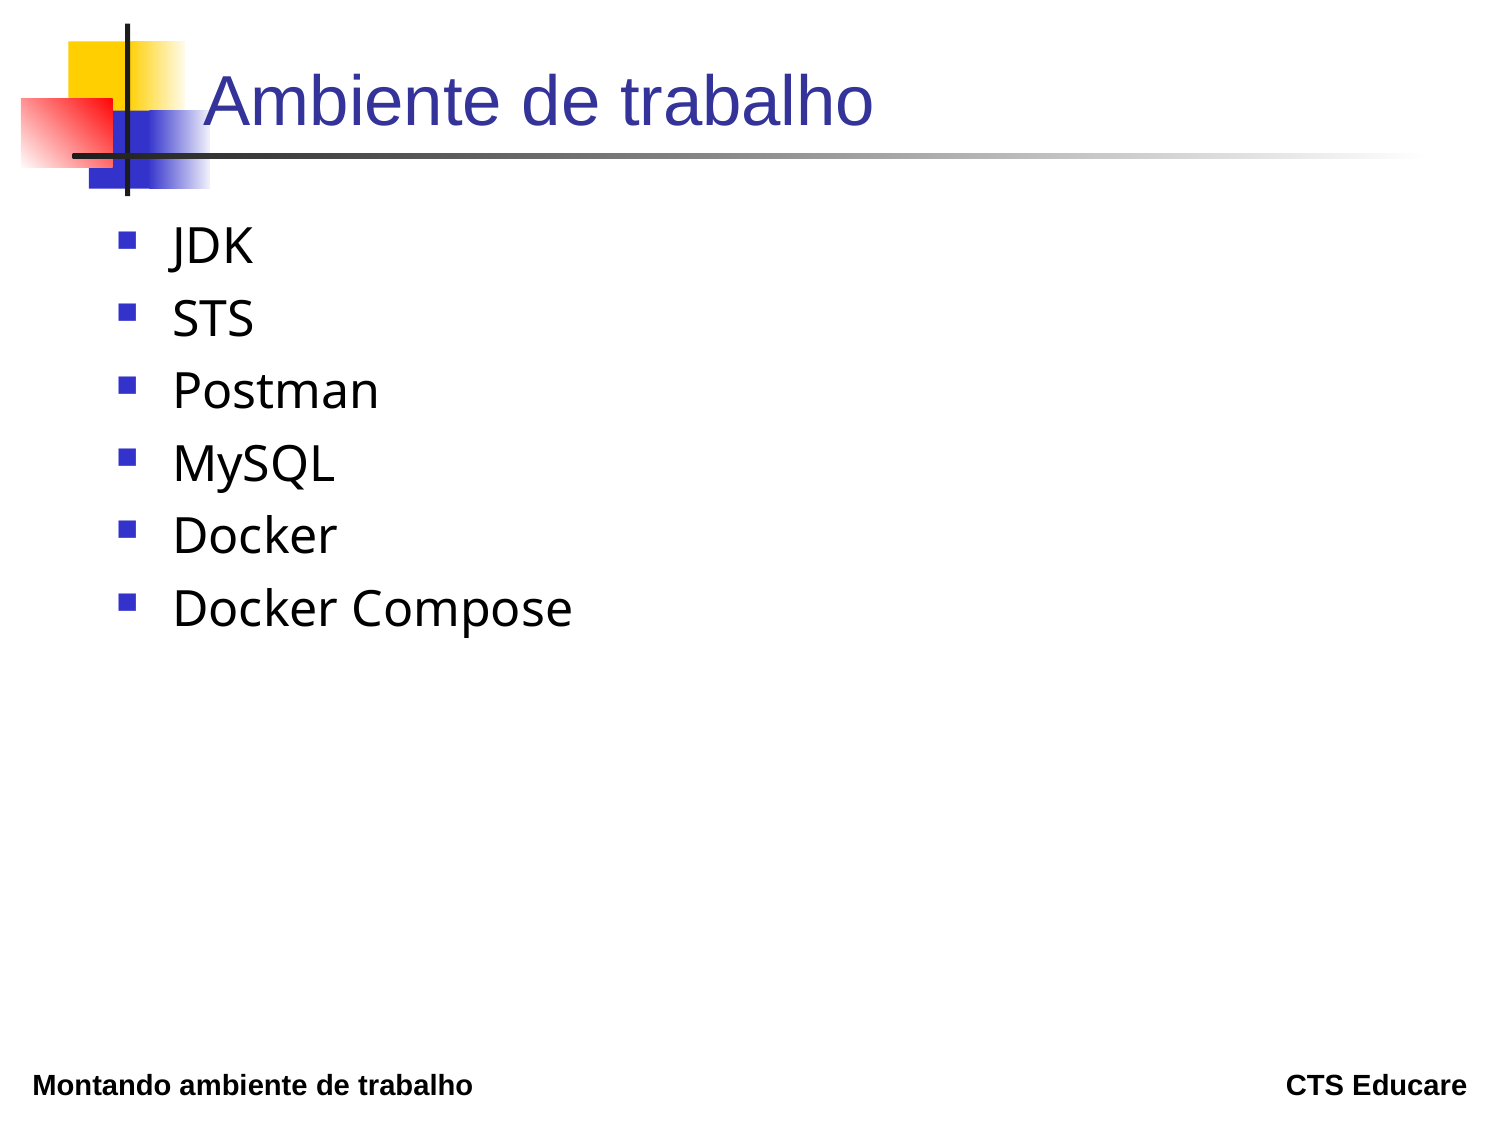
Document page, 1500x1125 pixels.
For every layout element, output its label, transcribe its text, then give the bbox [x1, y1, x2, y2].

list JDK STS Postman MySQL Docker Docker Compose [100, 206, 1447, 1024]
title Ambiente de trabalho [188, 46, 1468, 149]
